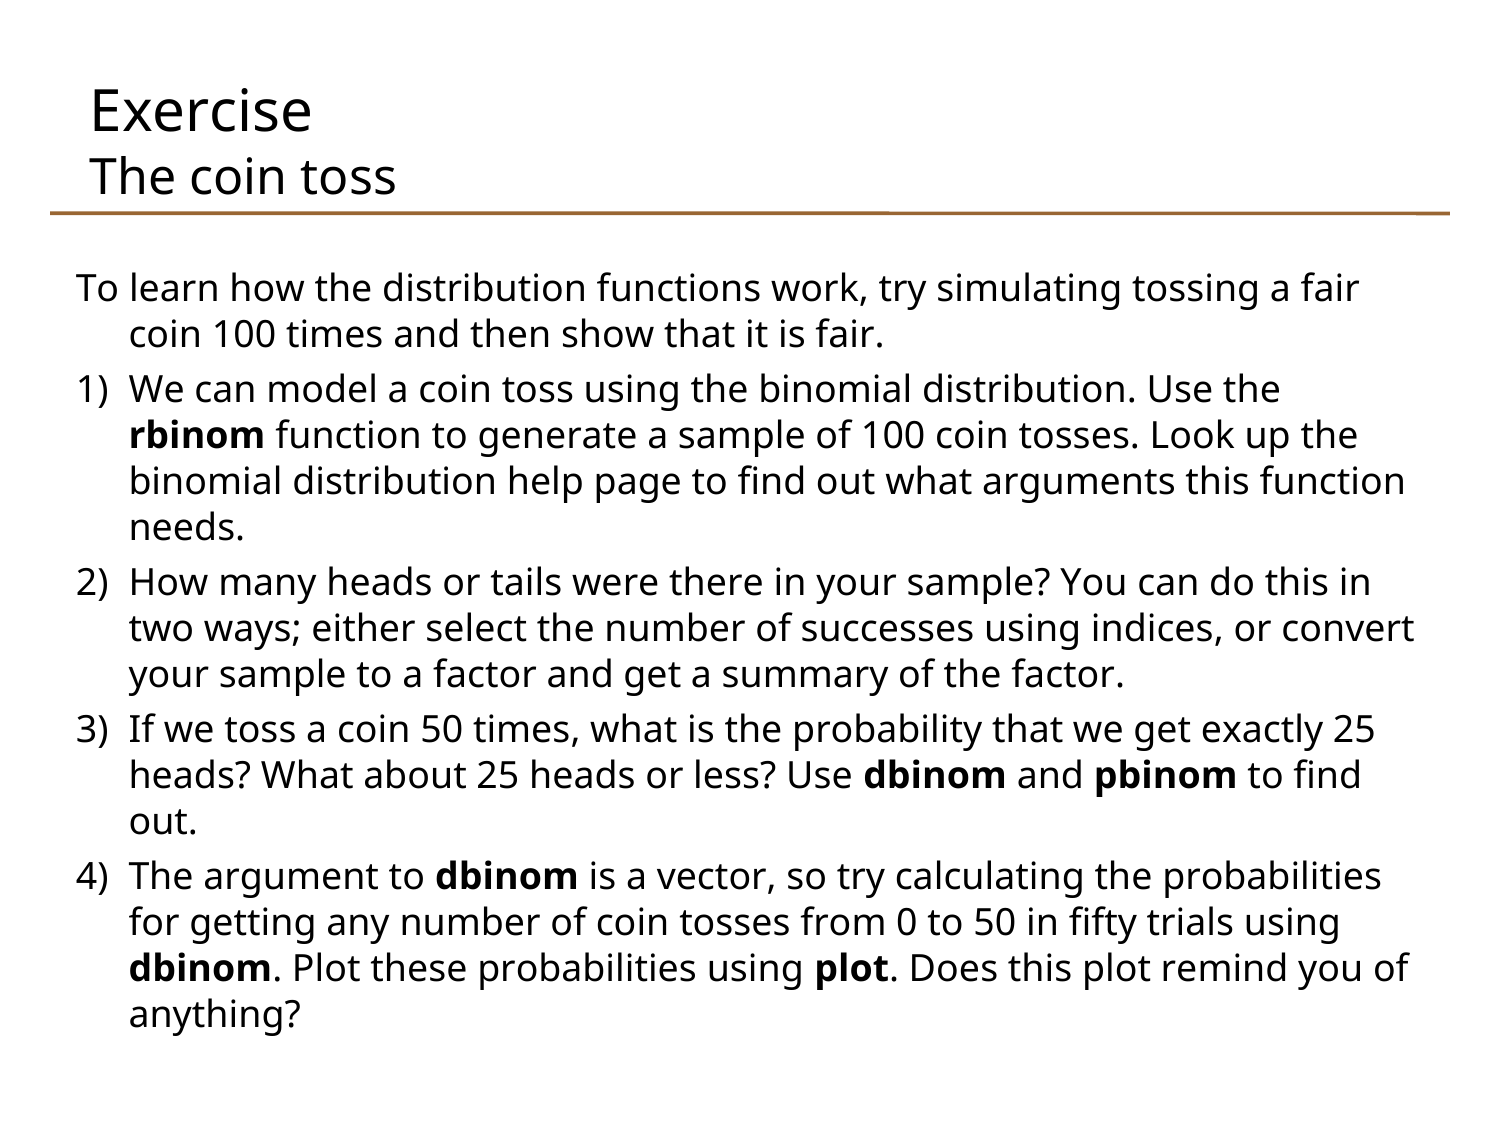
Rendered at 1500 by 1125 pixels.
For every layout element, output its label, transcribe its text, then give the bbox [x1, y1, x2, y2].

text_box To learn how the distribution functions work, try simulating tossing a fair coin 100 times and then show that it is fair. We can model a coin toss using the binomial distribution. Use the rbinom function to generate a sample of 100 coin tosses. Look up the binomial distribution help page to find out what arguments this function needs. How many heads or tails were there in your sample? You can do this in two ways; either select the number of successes using indices, or convert your sample to a factor and get a summary of the factor. If we toss a coin 50 times, what is the probability that we get exactly 25 heads? What about 25 heads or less? Use dbinom and pbinom to find out. The argument to dbinom is a vector, so try calculating the probabilities for getting any number of coin tosses from 0 to 50 in fifty trials using dbinom. Plot these probabilities using plot. Does this plot remind you of anything? [75, 263, 1425, 1006]
text_box Exercise The coin toss [75, 44, 1425, 233]
